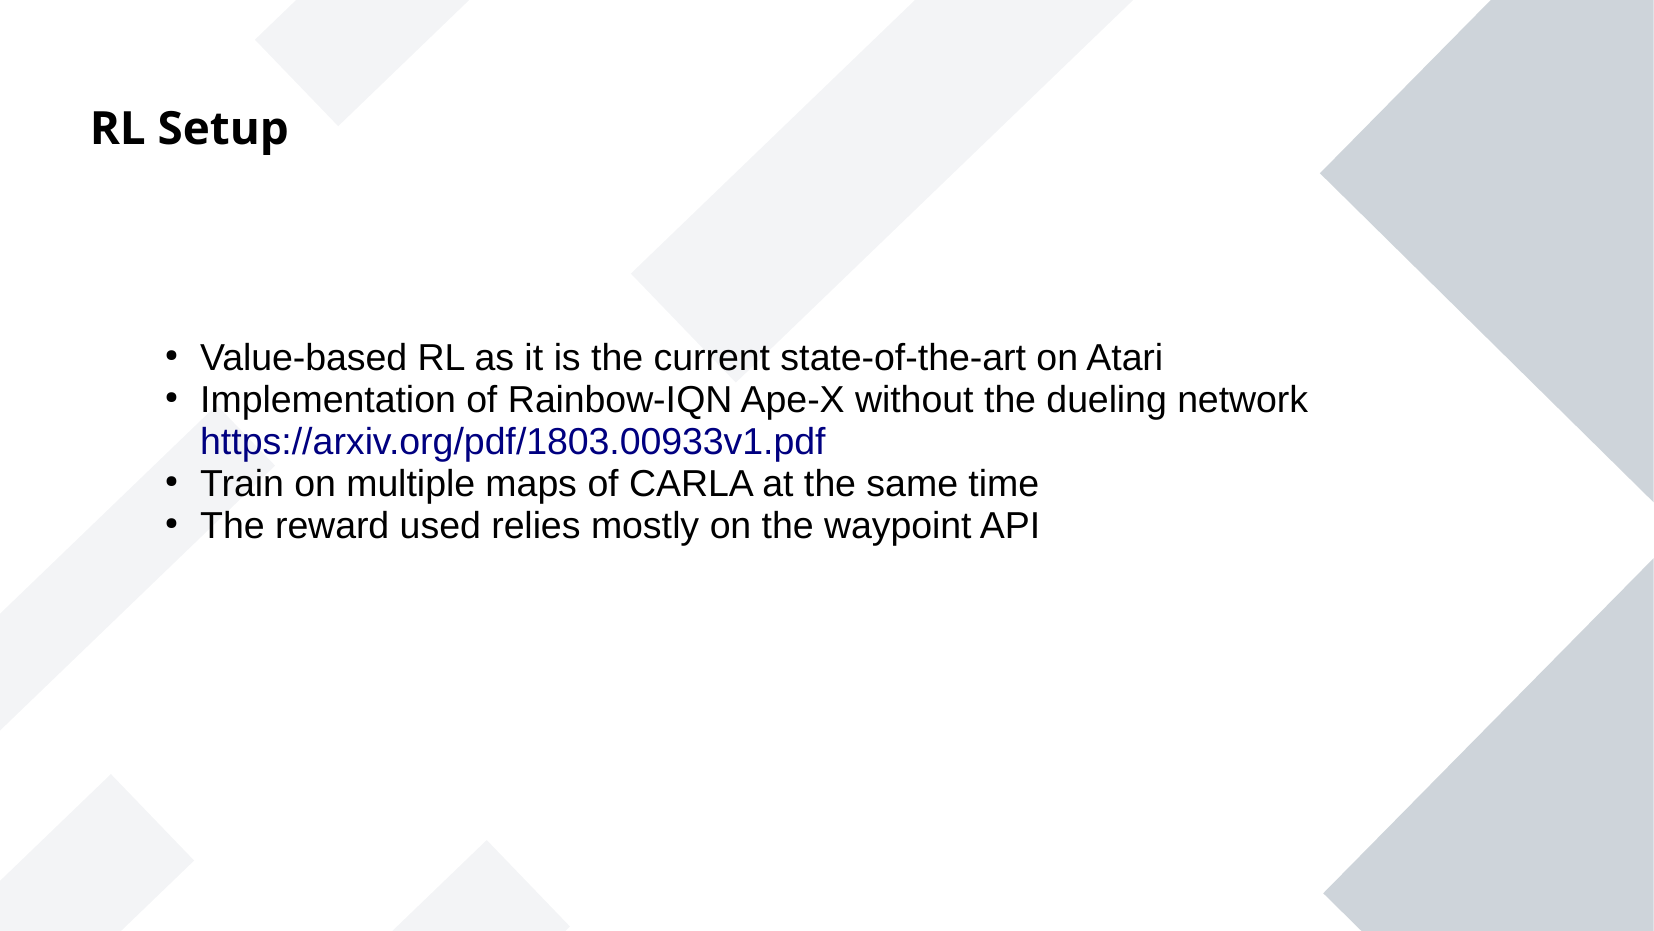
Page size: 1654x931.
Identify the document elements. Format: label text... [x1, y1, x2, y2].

text_box RL Setup [75, 87, 1418, 263]
text_box Value-based RL as it is the current state-of-the-art on Atari Implementation of Rainbow-IQN Ape-X without the dueling network https://arxiv.org/pdf/1803.00933v1.pdf Train on multiple maps of CARLA at the same time The reward used relies mostly on the waypoint API [150, 286, 1388, 722]
